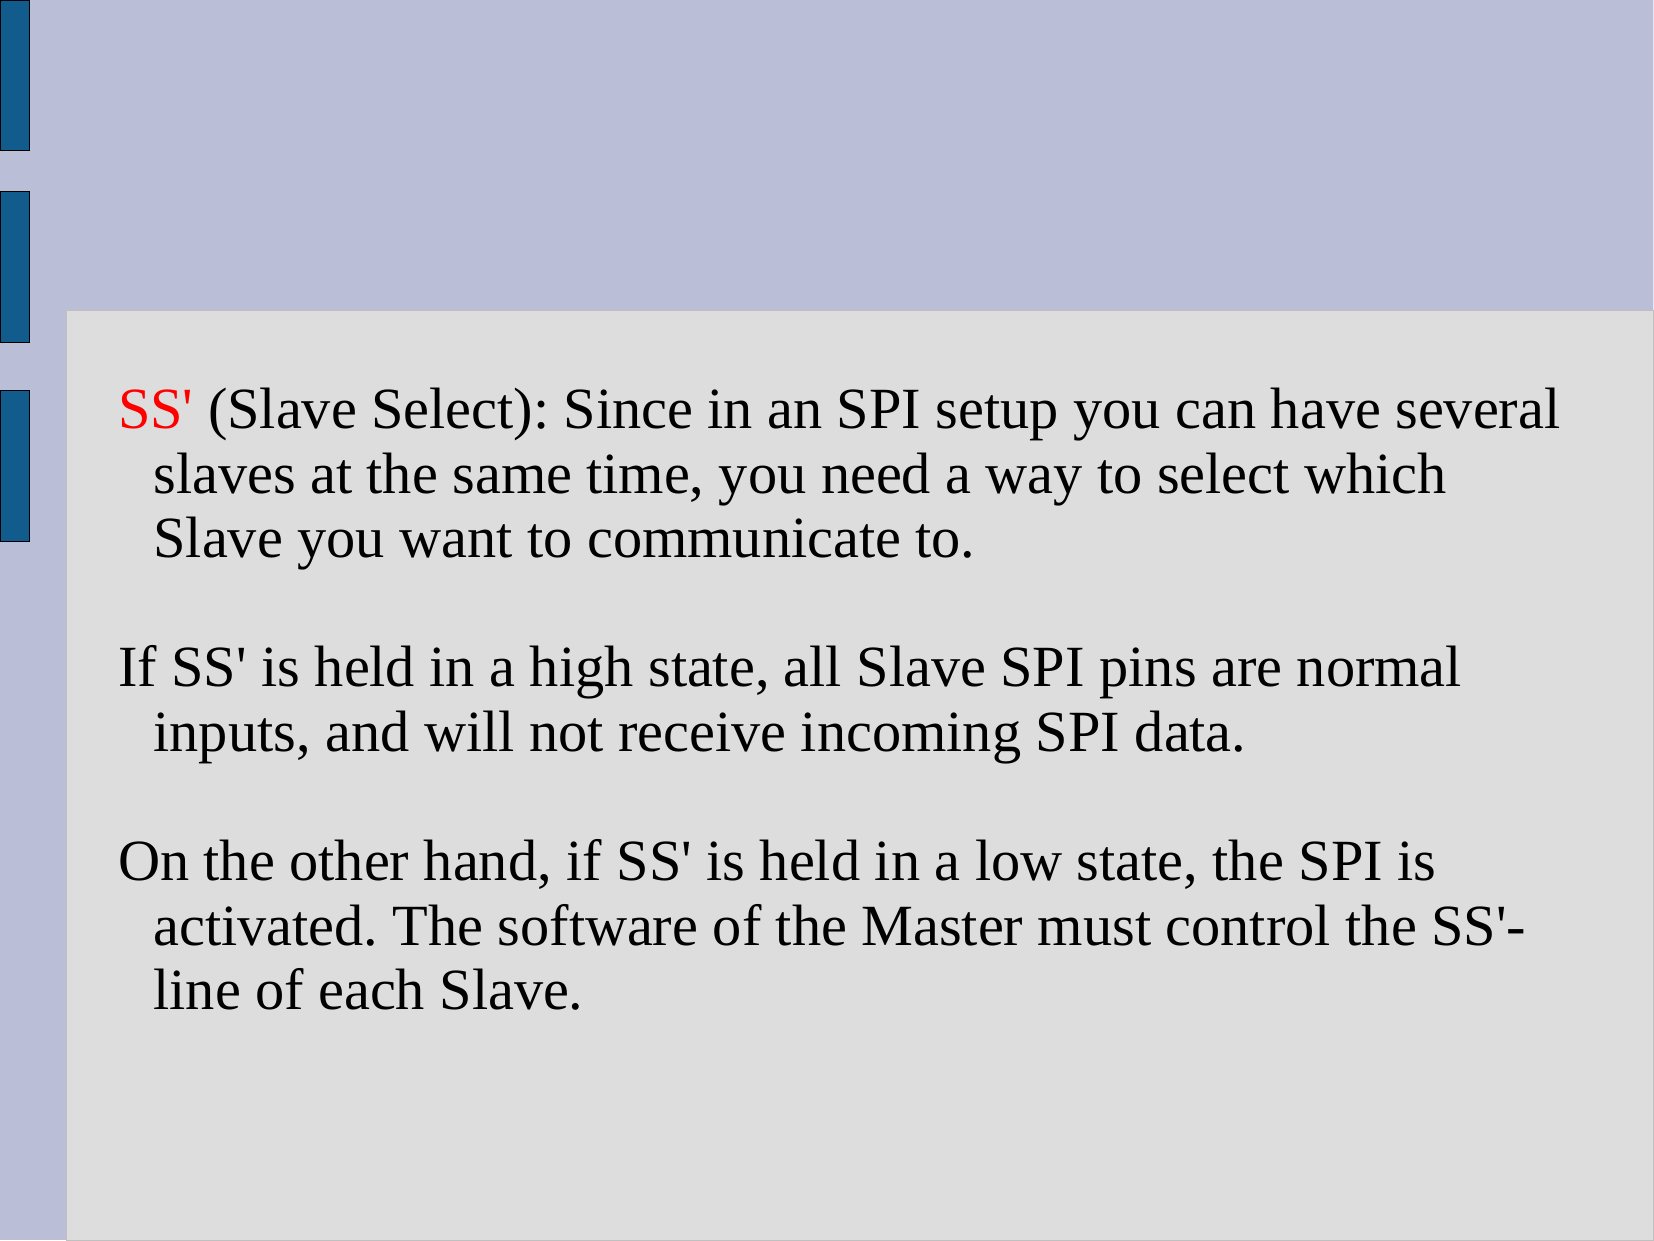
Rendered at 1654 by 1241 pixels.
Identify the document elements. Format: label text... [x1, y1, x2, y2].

subtitle SS' (Slave Select): Since in an SPI setup you can have several slaves at the same time, you need a way to select which Slave you want to communicate to. If SS' is held in a high state, all Slave SPI pins are normal inputs, and will not receive incoming SPI data. On the other hand, if SS' is held in a low state, the SPI is activated. The software of the Master must control the SS'-line of each Slave. [82, 250, 1571, 1149]
